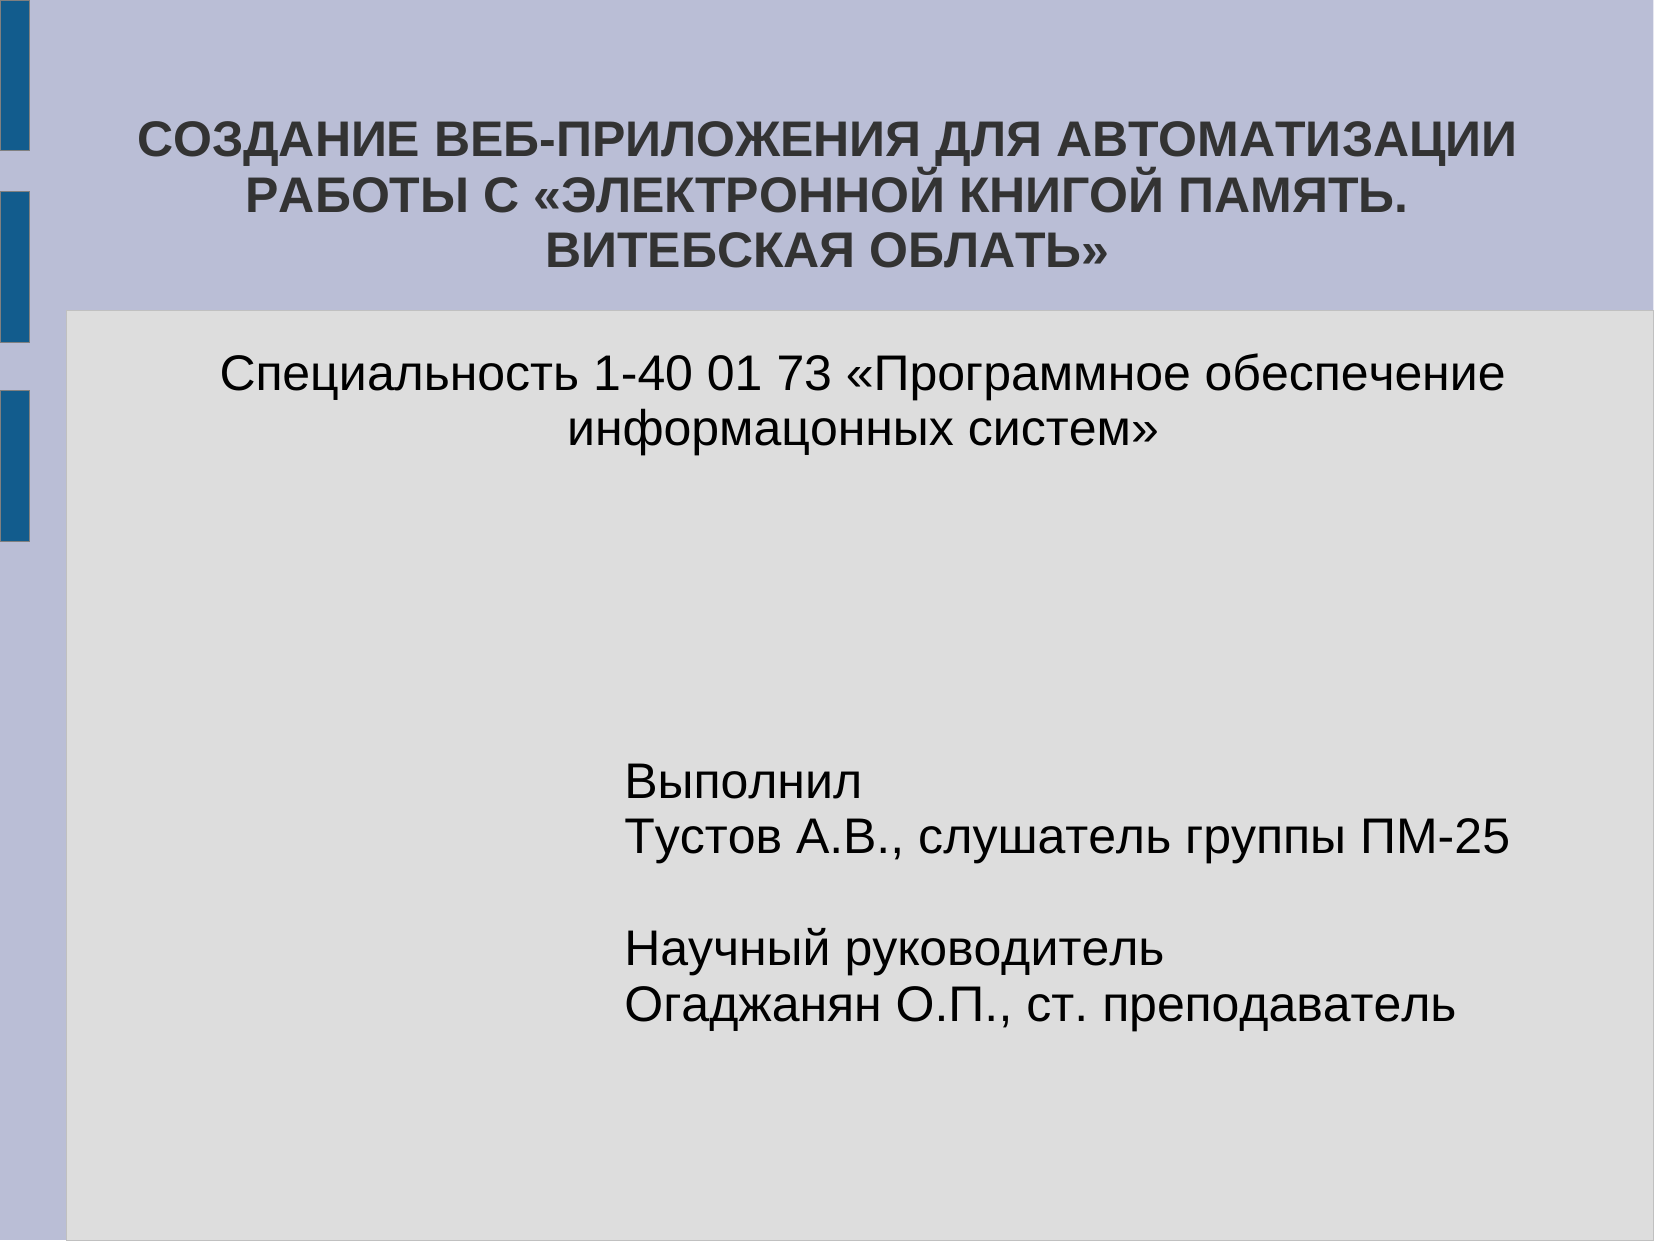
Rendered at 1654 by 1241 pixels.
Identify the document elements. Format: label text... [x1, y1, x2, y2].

title СОЗДАНИЕ ВЕБ-ПРИЛОЖЕНИЯ ДЛЯ АВТОМАТИЗАЦИИ РАБОТЫ С «ЭЛЕКТРОННОЙ КНИГОЙ ПАМЯТЬ. ВИТЕБСКАЯ ОБЛАТЬ» [121, 91, 1534, 299]
list Выполнил Тустов А.В., слушатель группы ПМ-25 Научный руководитель Огаджанян О.П., ст. преподаватель [121, 752, 1534, 1126]
list Специальность 1-40 01 73 «Программное обеспечение информацонных систем» [121, 344, 1534, 718]
